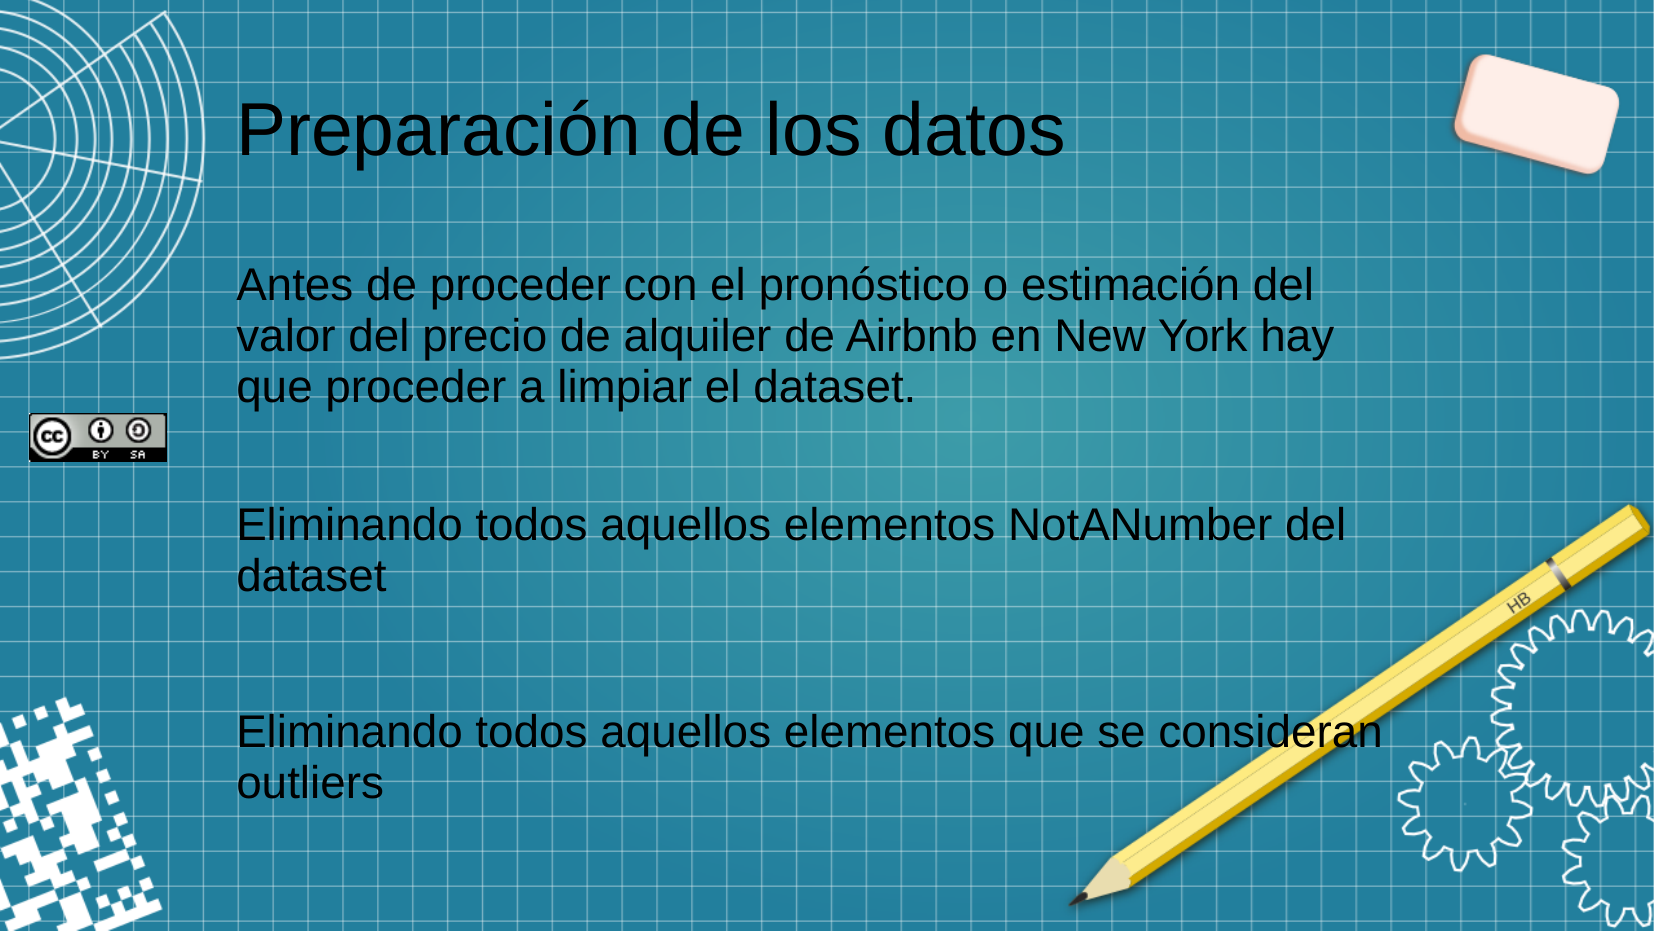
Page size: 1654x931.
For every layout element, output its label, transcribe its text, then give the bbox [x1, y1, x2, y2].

title Eliminando todos aquellos elementos que se consideran outliers [236, 679, 1418, 835]
title Preparación de los datos [236, 51, 1418, 207]
picture [0, 0, 1654, 931]
title Antes de proceder con el pronóstico o estimación del valor del precio de alquiler de Airbnb en New York hay que proceder a limpiar el dataset. [236, 258, 1418, 414]
title Eliminando todos aquellos elementos NotANumber del dataset [236, 472, 1418, 628]
